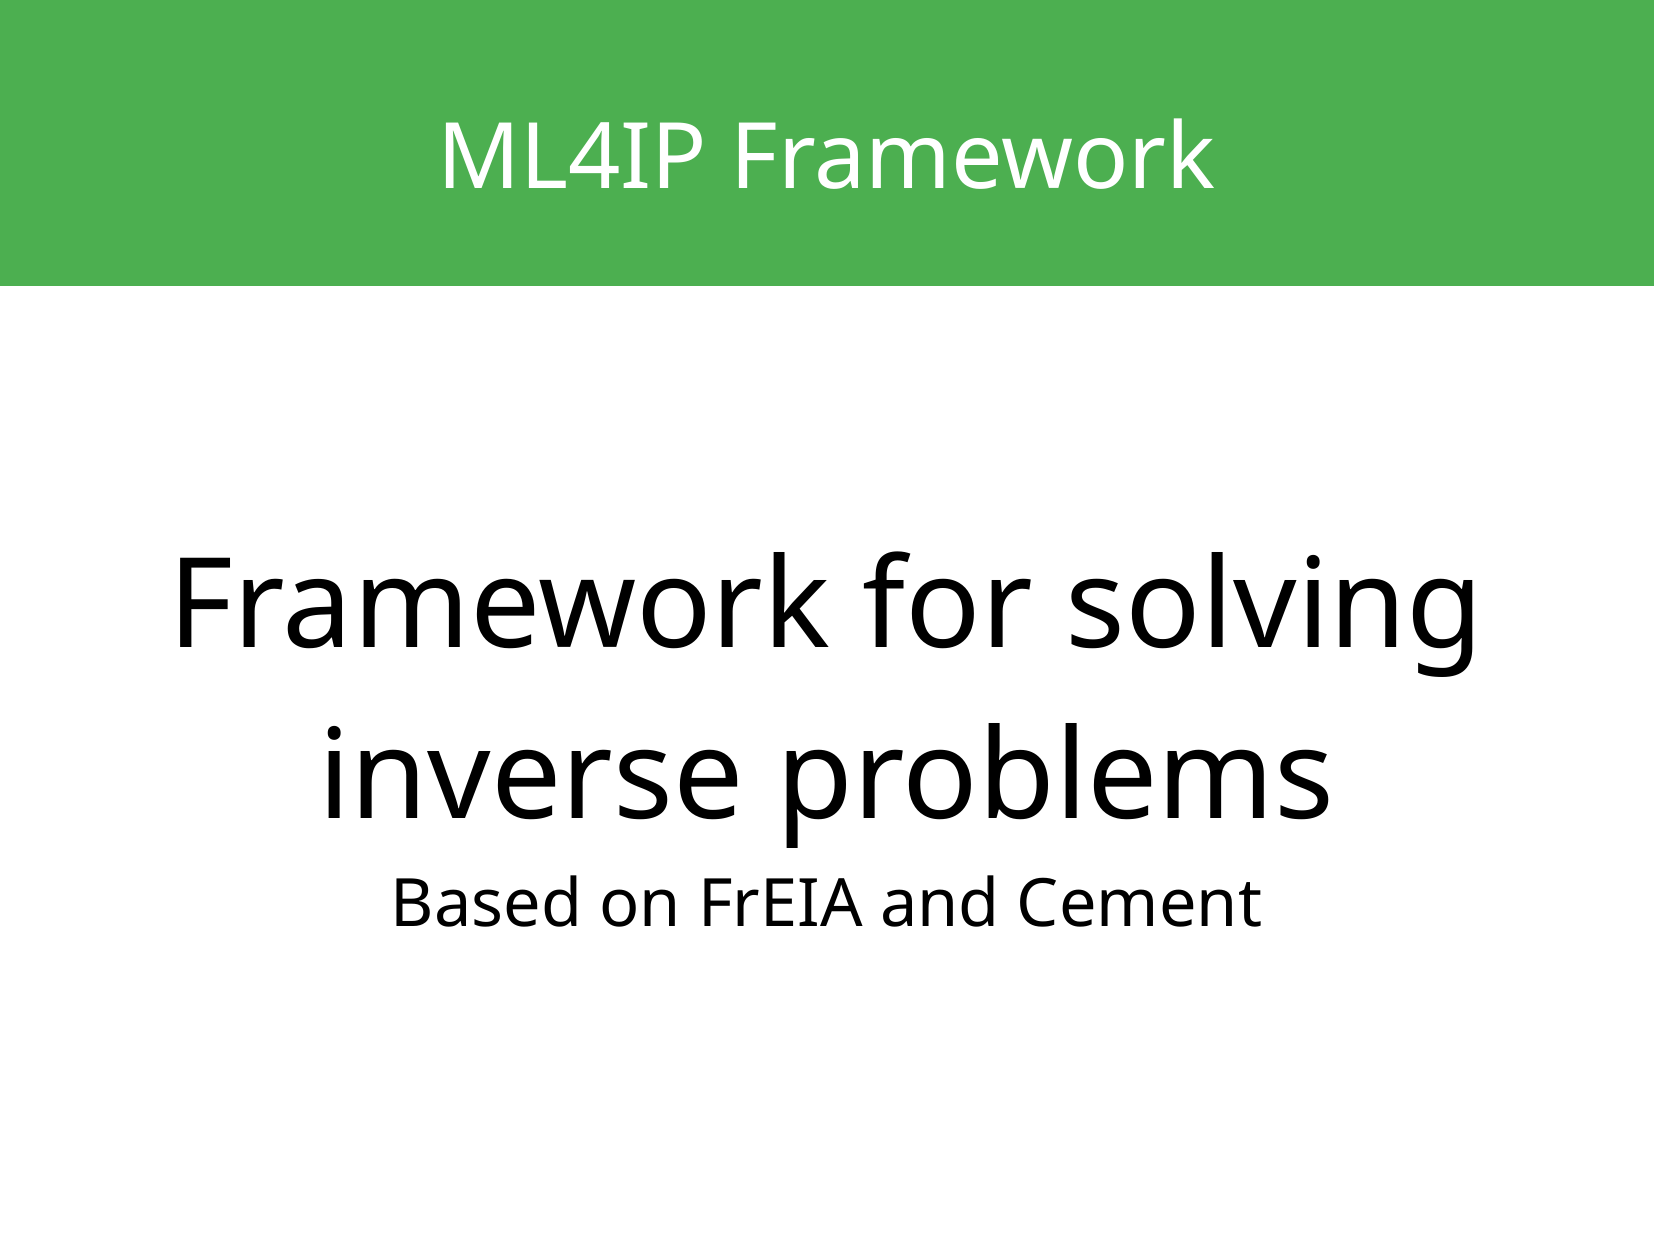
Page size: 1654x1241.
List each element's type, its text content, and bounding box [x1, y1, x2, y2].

title ML4IP Framework [82, 49, 1571, 257]
subtitle Framework for solving inverse problems Based on FrEIA and Cement [82, 290, 1571, 1171]
